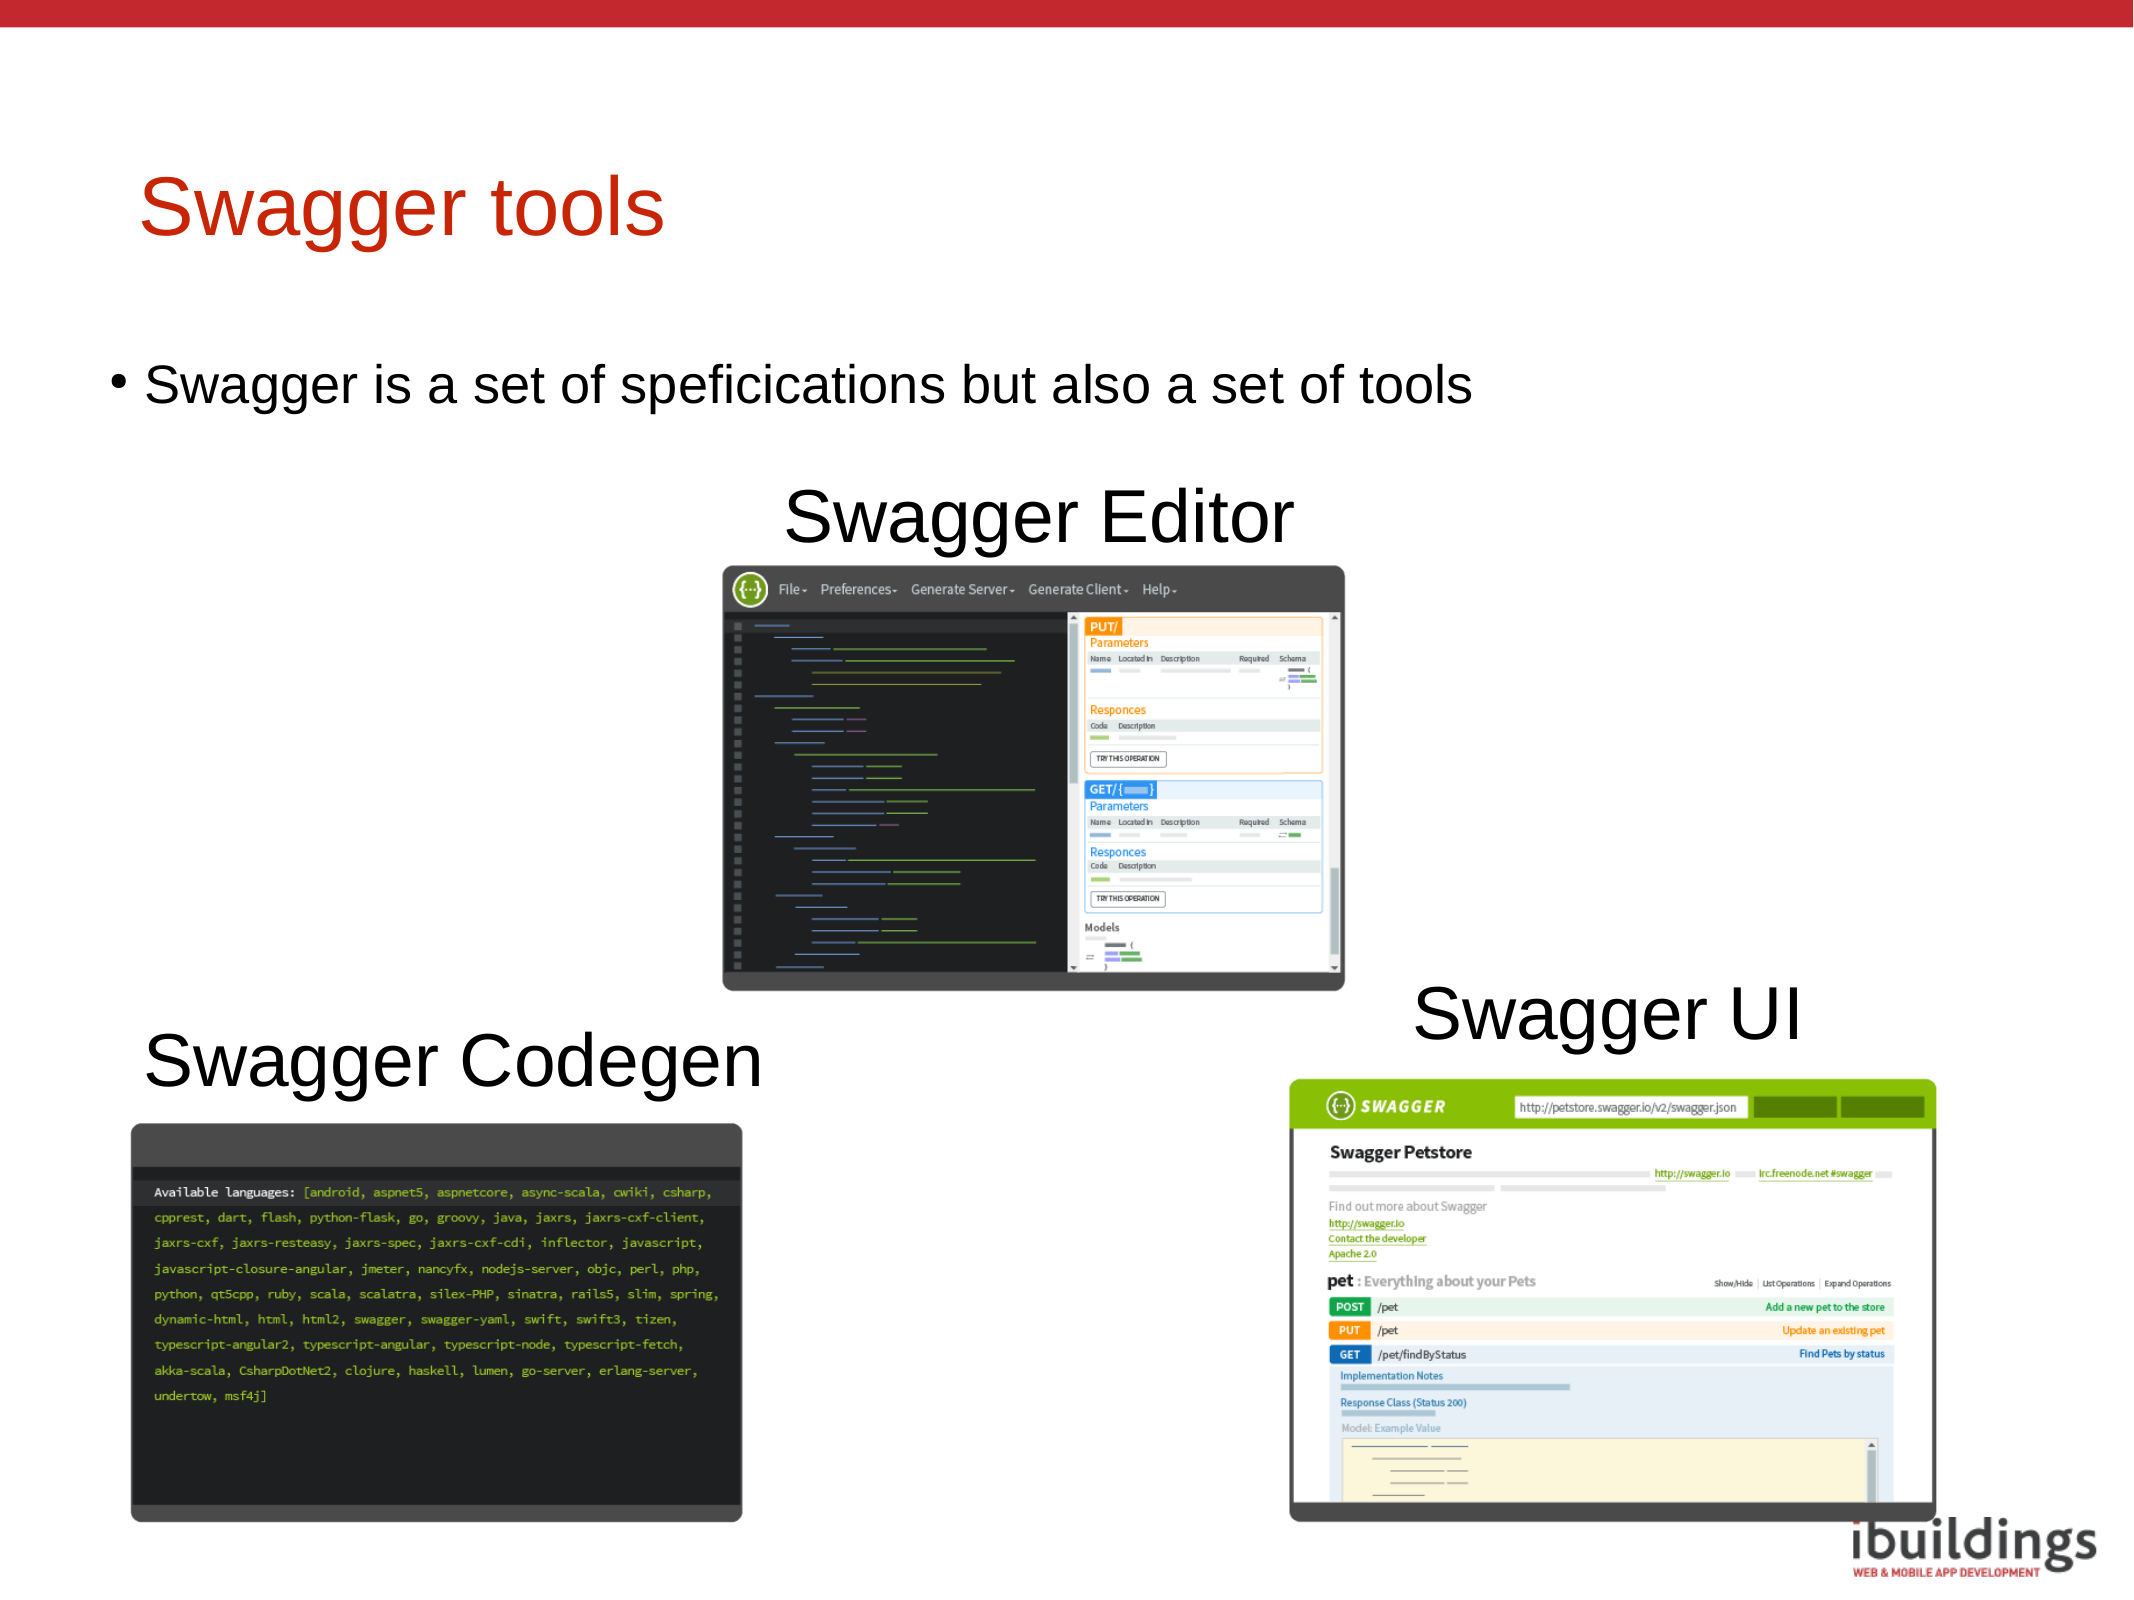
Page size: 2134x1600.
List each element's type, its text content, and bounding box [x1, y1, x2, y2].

picture [1287, 1077, 2099, 1577]
text_box Swagger is a set of speficications but also a set of tools [94, 342, 1949, 449]
picture [720, 563, 1347, 993]
text_box Swagger UI [1145, 956, 1819, 1063]
title Swagger tools [95, 137, 1916, 268]
picture [129, 1121, 745, 1524]
text_box Swagger Codegen [106, 1003, 780, 1111]
text_box Swagger Editor [744, 460, 1312, 566]
